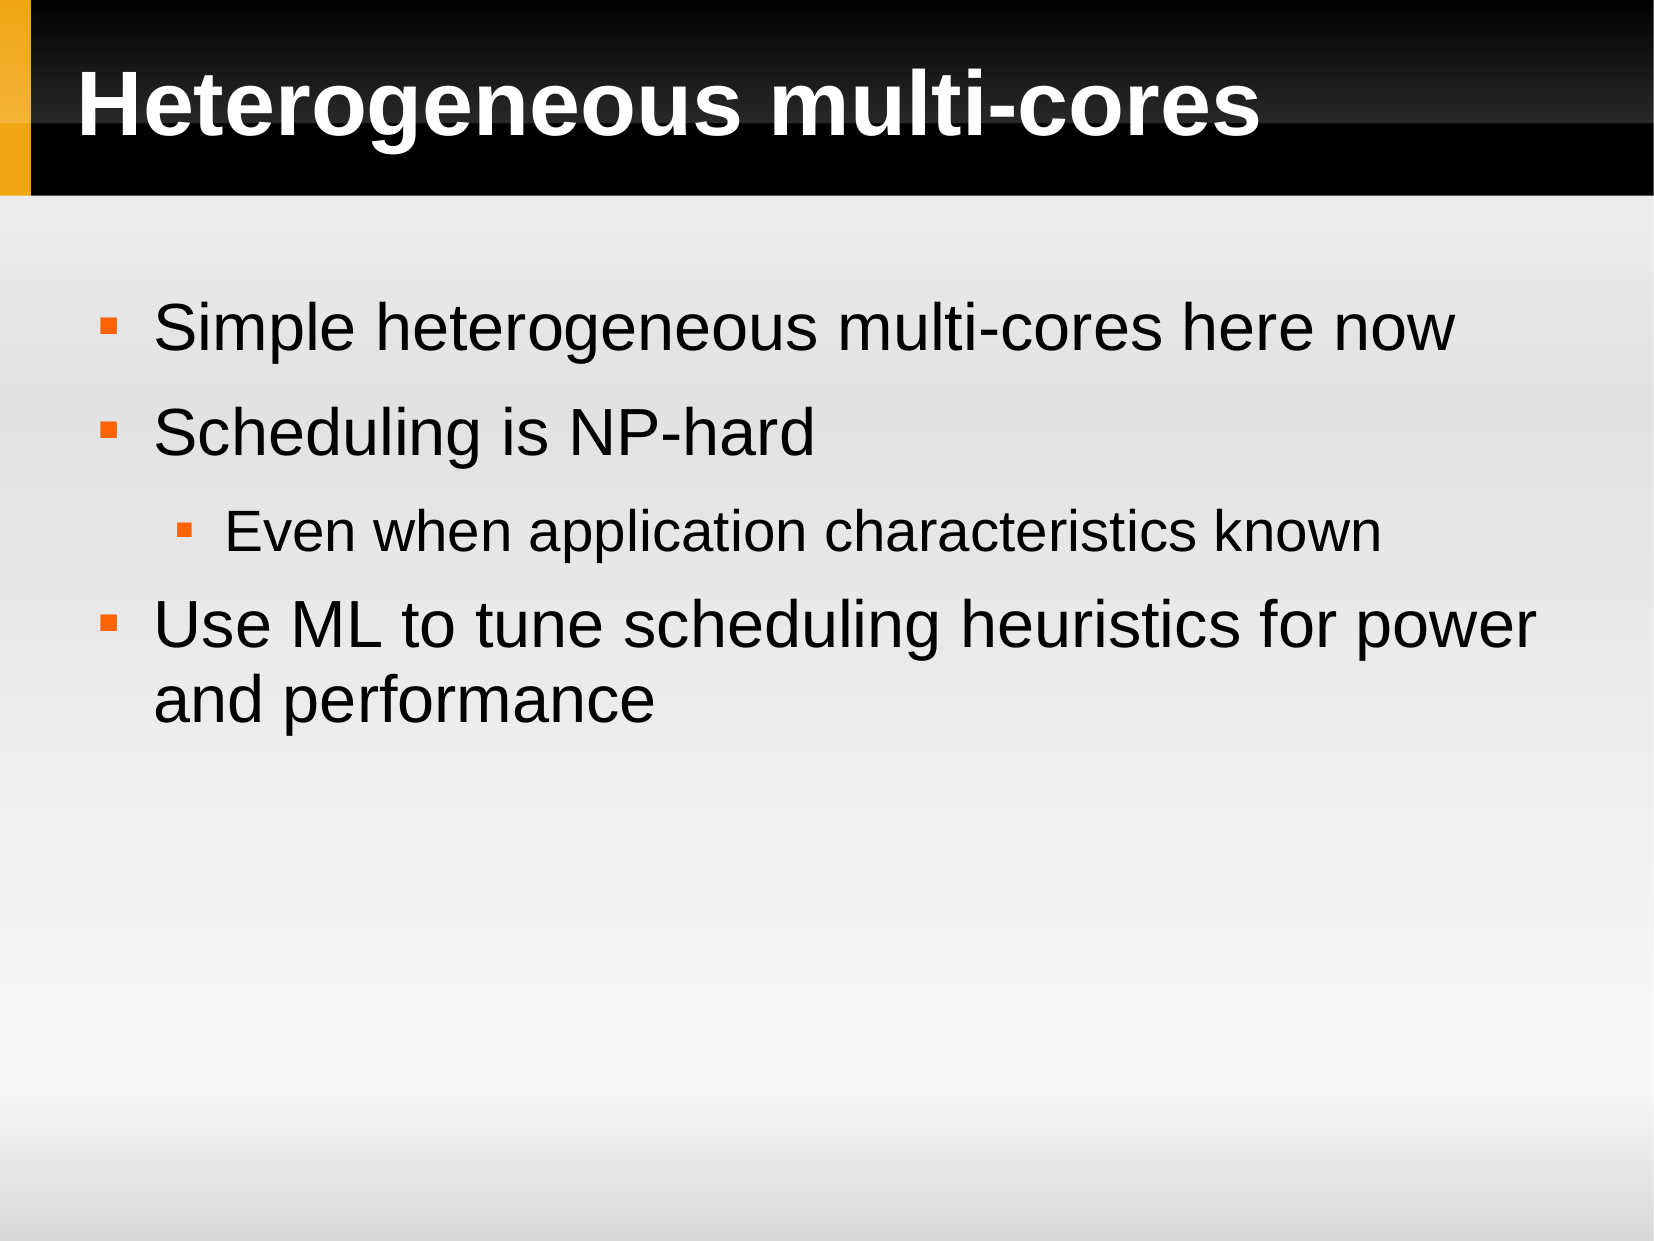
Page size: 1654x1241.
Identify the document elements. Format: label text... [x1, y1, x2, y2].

picture [0, 0, 1654, 1241]
title Heterogeneous multi-cores [76, 7, 1565, 200]
list Simple heterogeneous multi-cores here now Scheduling is NP-hard Even when application characteristics known Use ML to tune scheduling heuristics for power and performance [82, 290, 1571, 1094]
